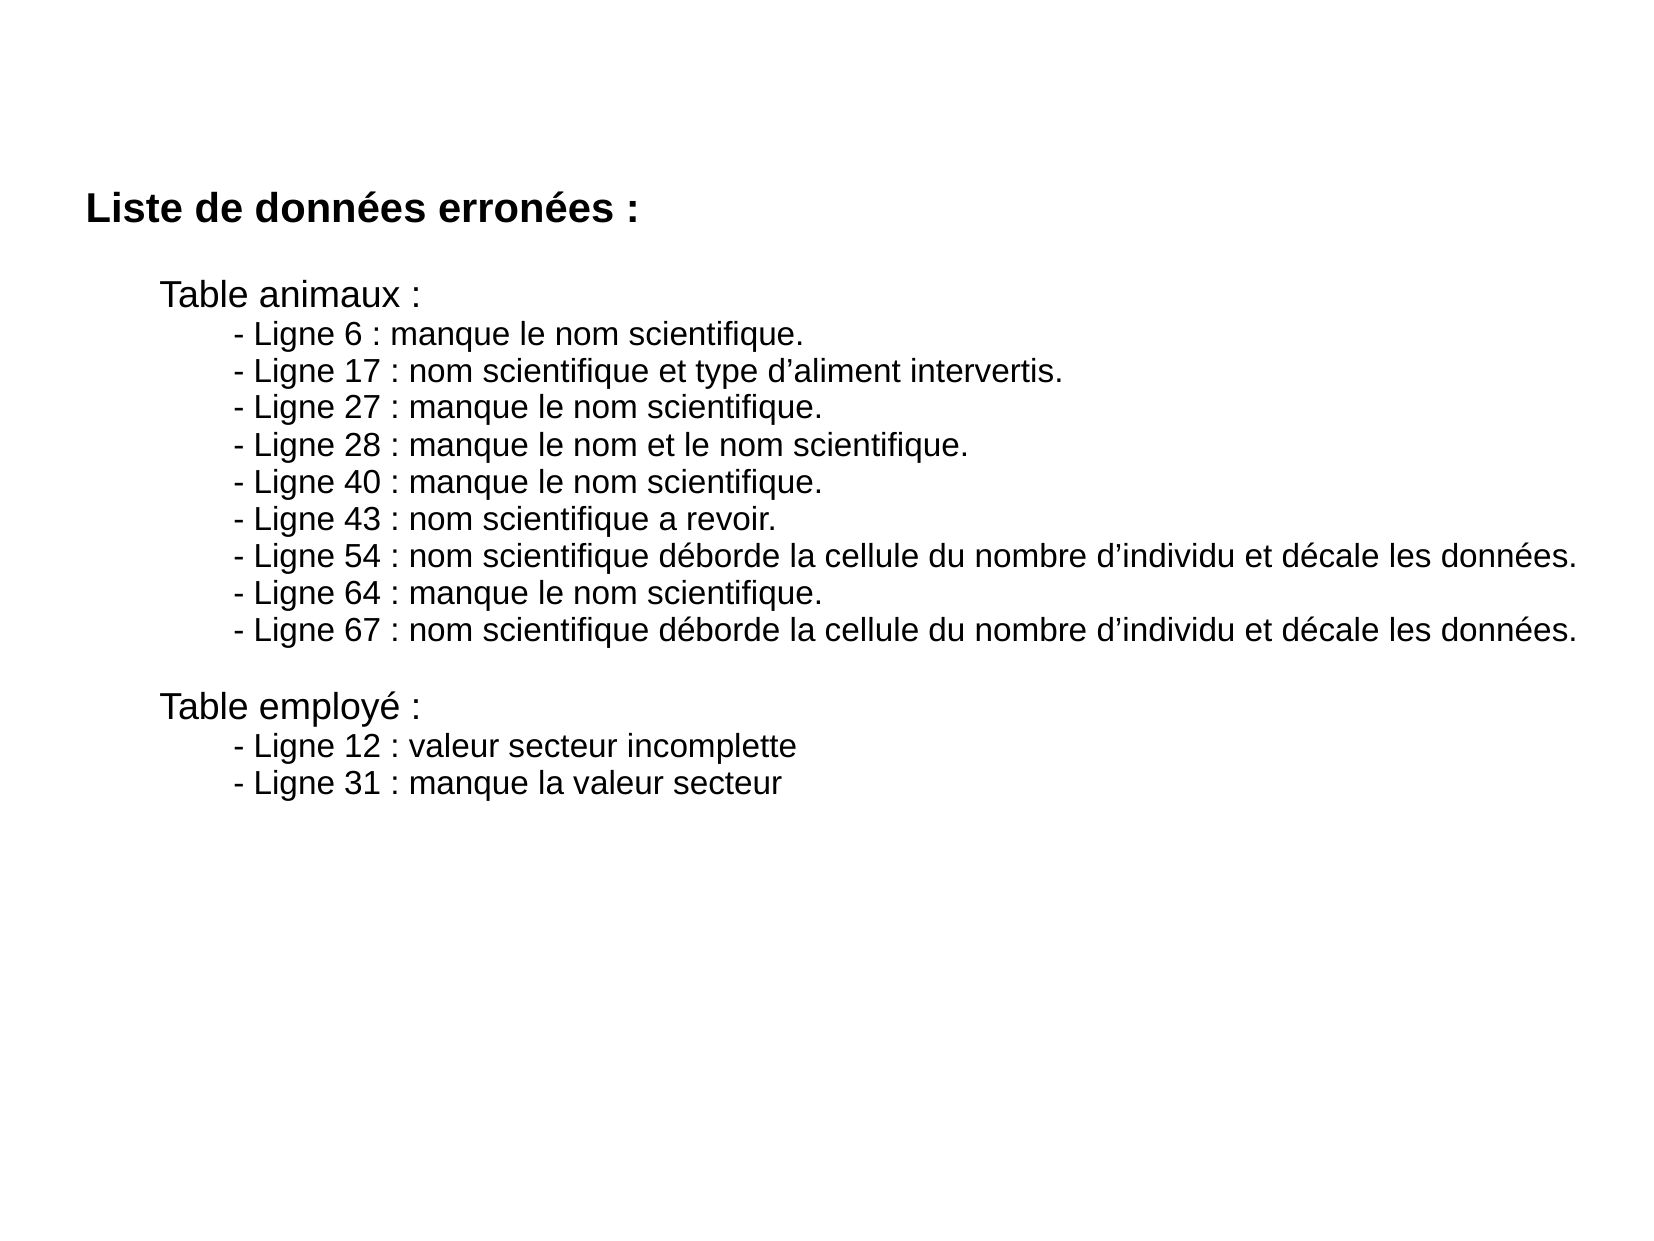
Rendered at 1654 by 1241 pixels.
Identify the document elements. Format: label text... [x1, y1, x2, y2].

text_box Liste de données erronées : Table animaux : - Ligne 6 : manque le nom scientifique. - Ligne 17 : nom scientifique et type d’aliment intervertis. - Ligne 27 : manque le nom scientifique. - Ligne 28 : manque le nom et le nom scientifique. - Ligne 40 : manque le nom scientifique. - Ligne 43 : nom scientifique a revoir. - Ligne 54 : nom scientifique déborde la cellule du nombre d’individu et décale les données. - Ligne 64 : manque le nom scientifique. - Ligne 67 : nom scientifique déborde la cellule du nombre d’individu et décale les données. Table employé : - Ligne 12 : valeur secteur incomplette - Ligne 31 : manque la valeur secteur [70, 177, 1654, 890]
